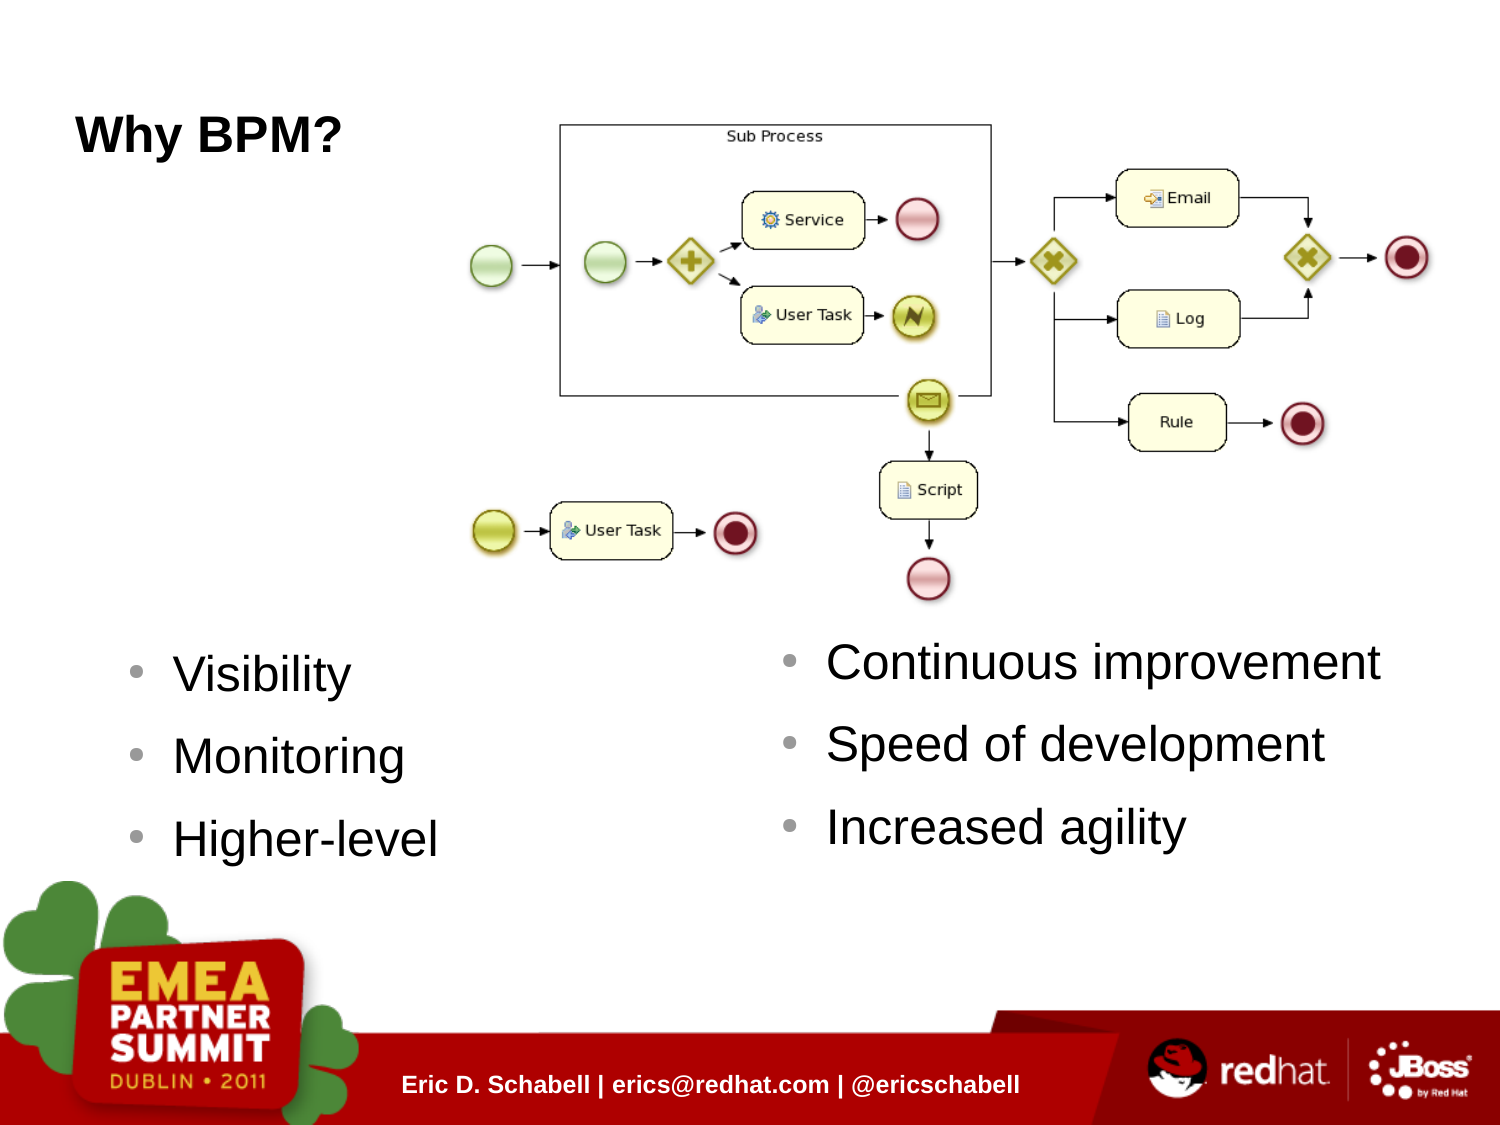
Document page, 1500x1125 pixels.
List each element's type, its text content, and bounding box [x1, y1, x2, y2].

picture [0, 881, 1500, 1125]
title Why BPM? [74, 50, 1425, 221]
list Continuous improvement Speed of development Increased agility [765, 633, 1426, 885]
list Visibility Monitoring Higher-level [112, 645, 735, 897]
picture [463, 117, 1439, 611]
